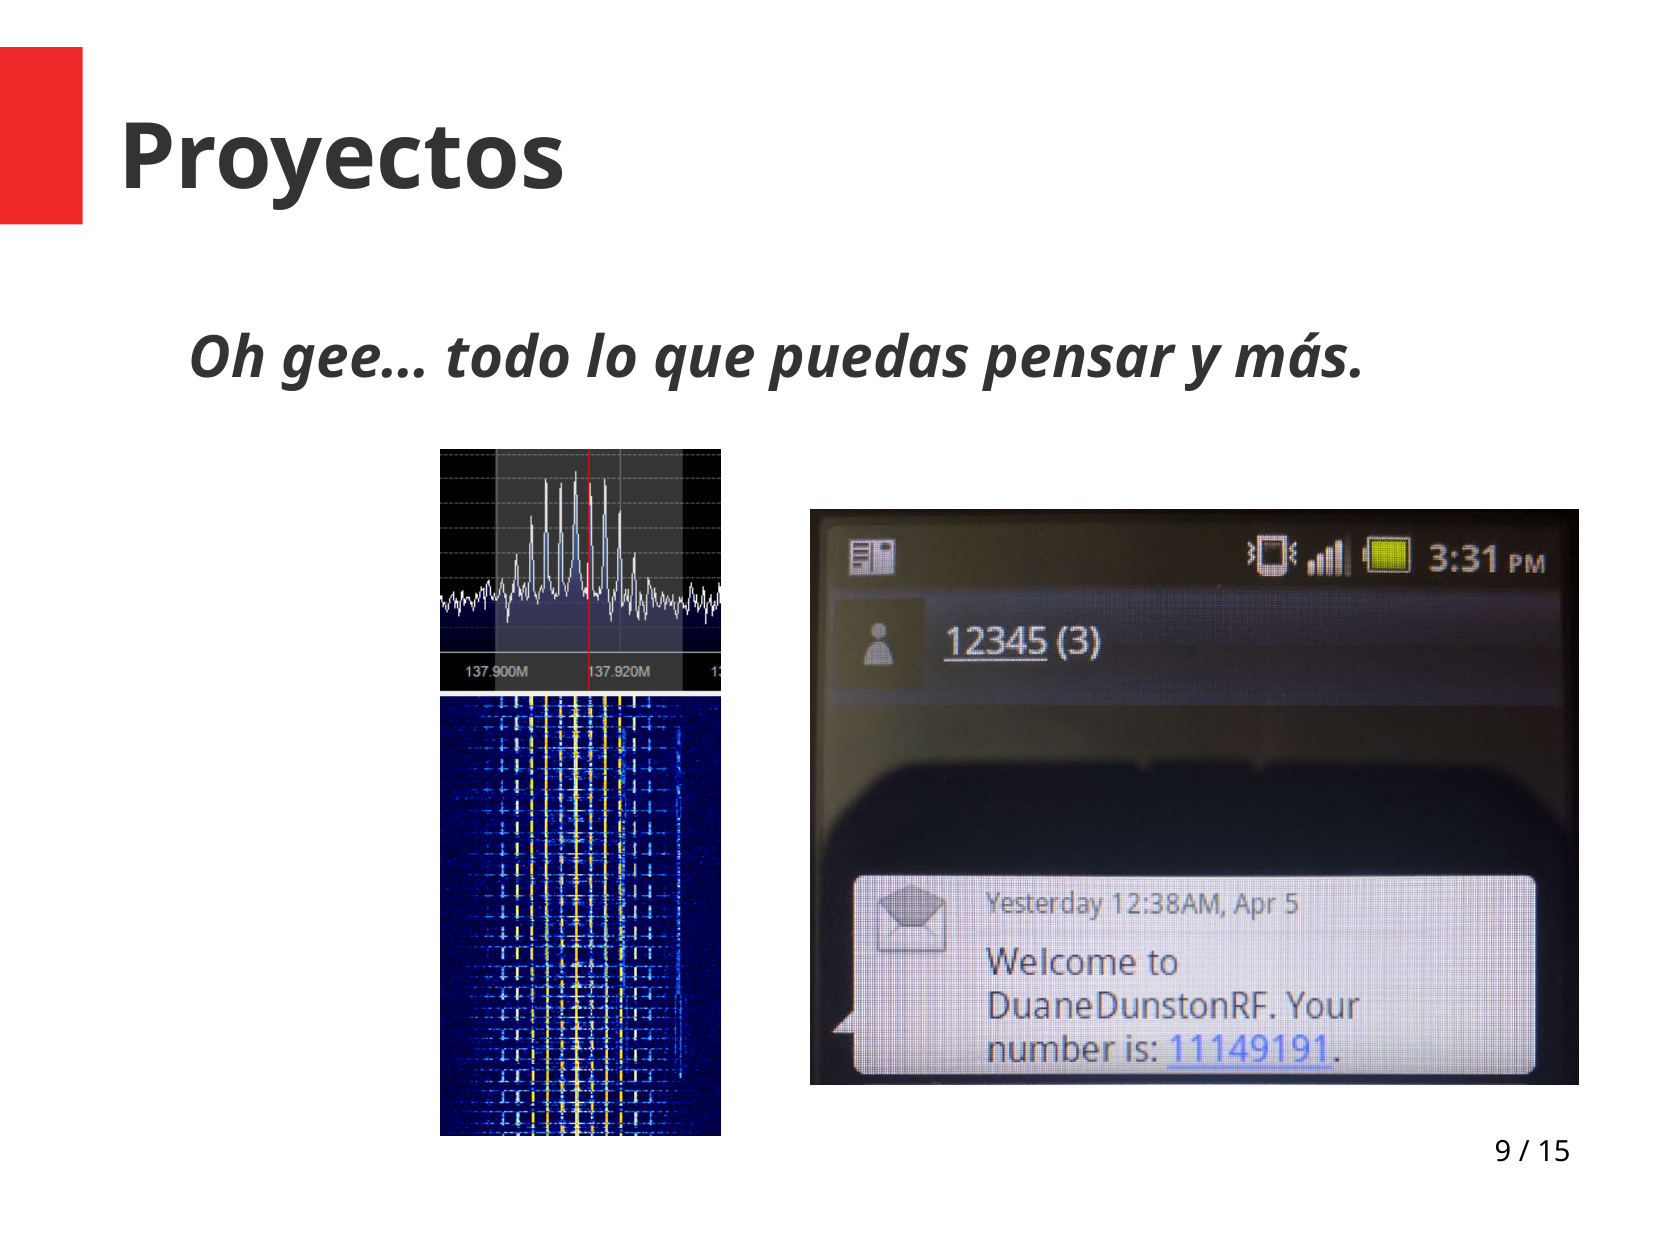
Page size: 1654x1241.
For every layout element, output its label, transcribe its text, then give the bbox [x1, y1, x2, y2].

title Proyectos [118, 49, 1571, 257]
list Oh gee… todo lo que puedas pensar y más. [118, 315, 1536, 1035]
picture [810, 509, 1579, 1085]
picture [440, 449, 721, 1136]
